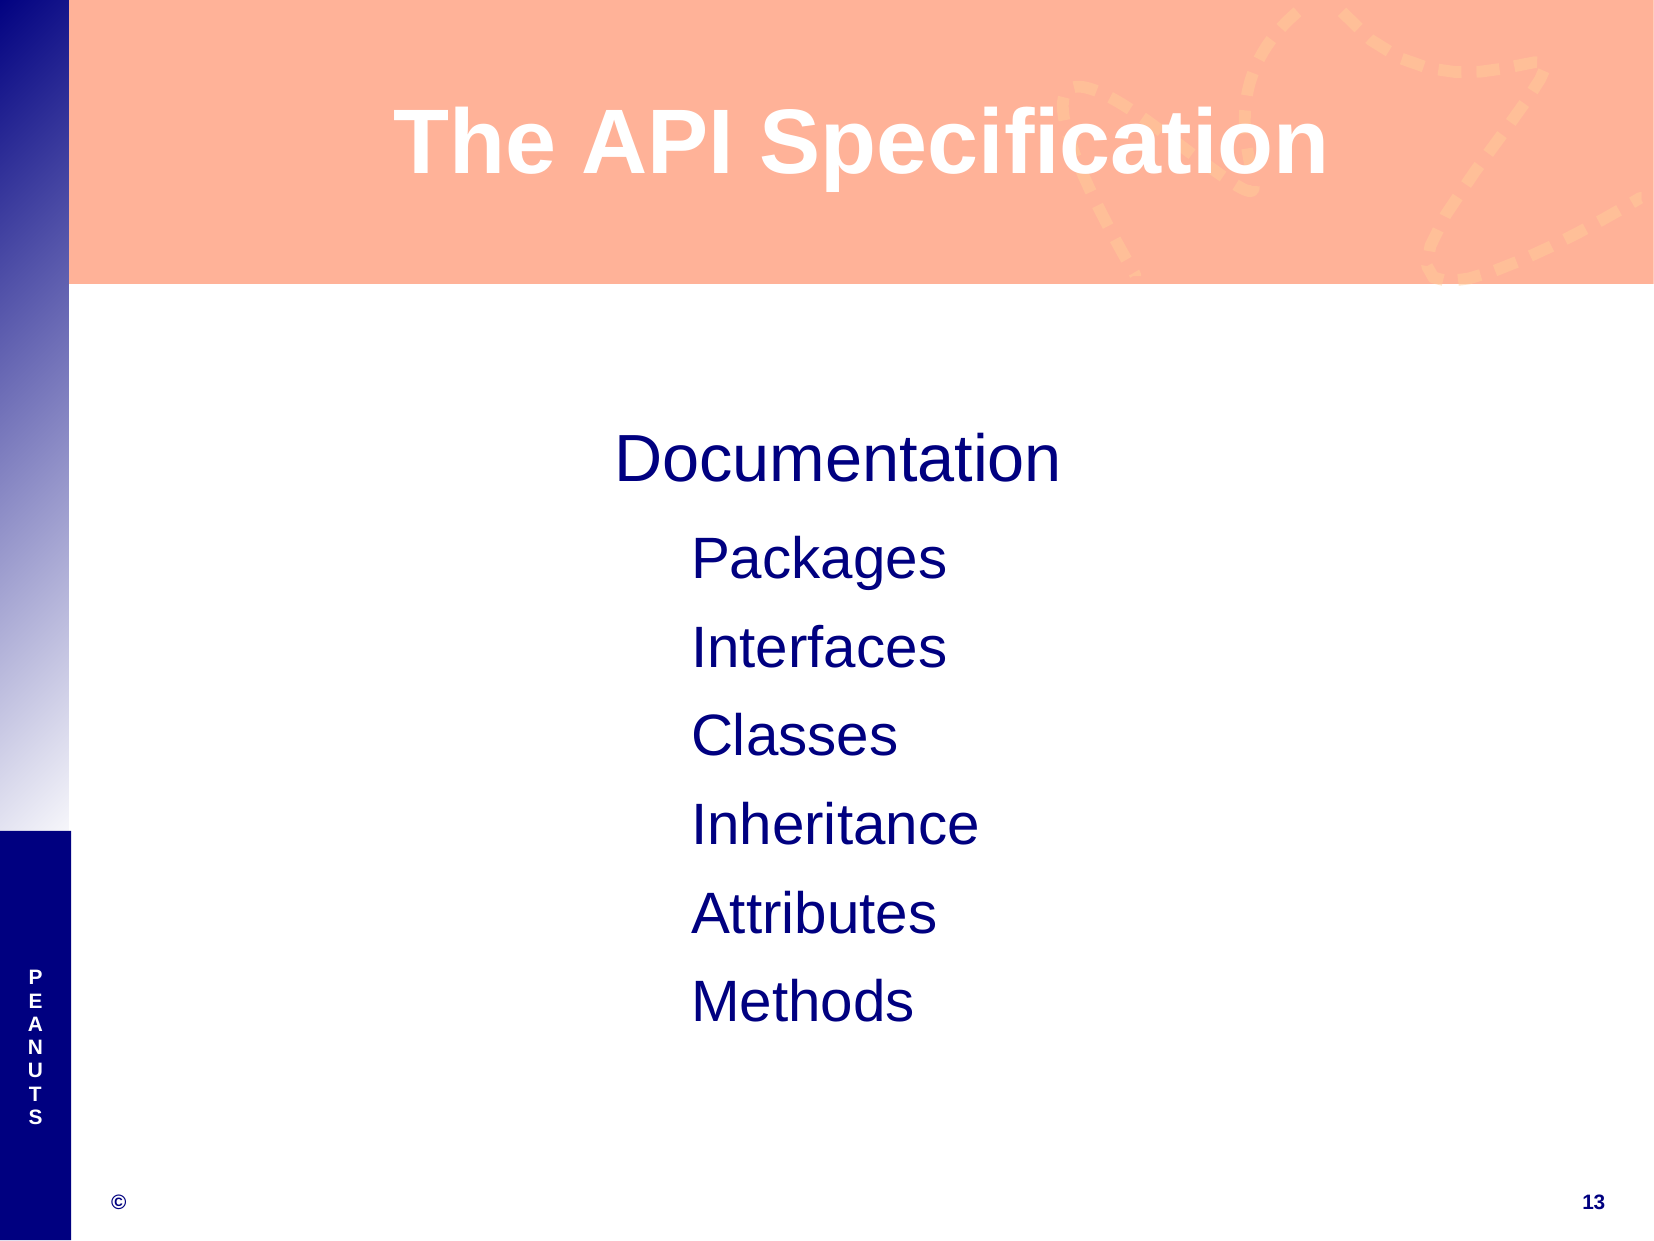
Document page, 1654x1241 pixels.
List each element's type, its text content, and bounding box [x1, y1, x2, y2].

list Documentation Packages Interfaces Classes Inheritance Attributes Methods [596, 421, 1128, 1035]
text_box P E A N U T S [0, 830, 71, 1241]
title The API Specification [70, 37, 1654, 246]
